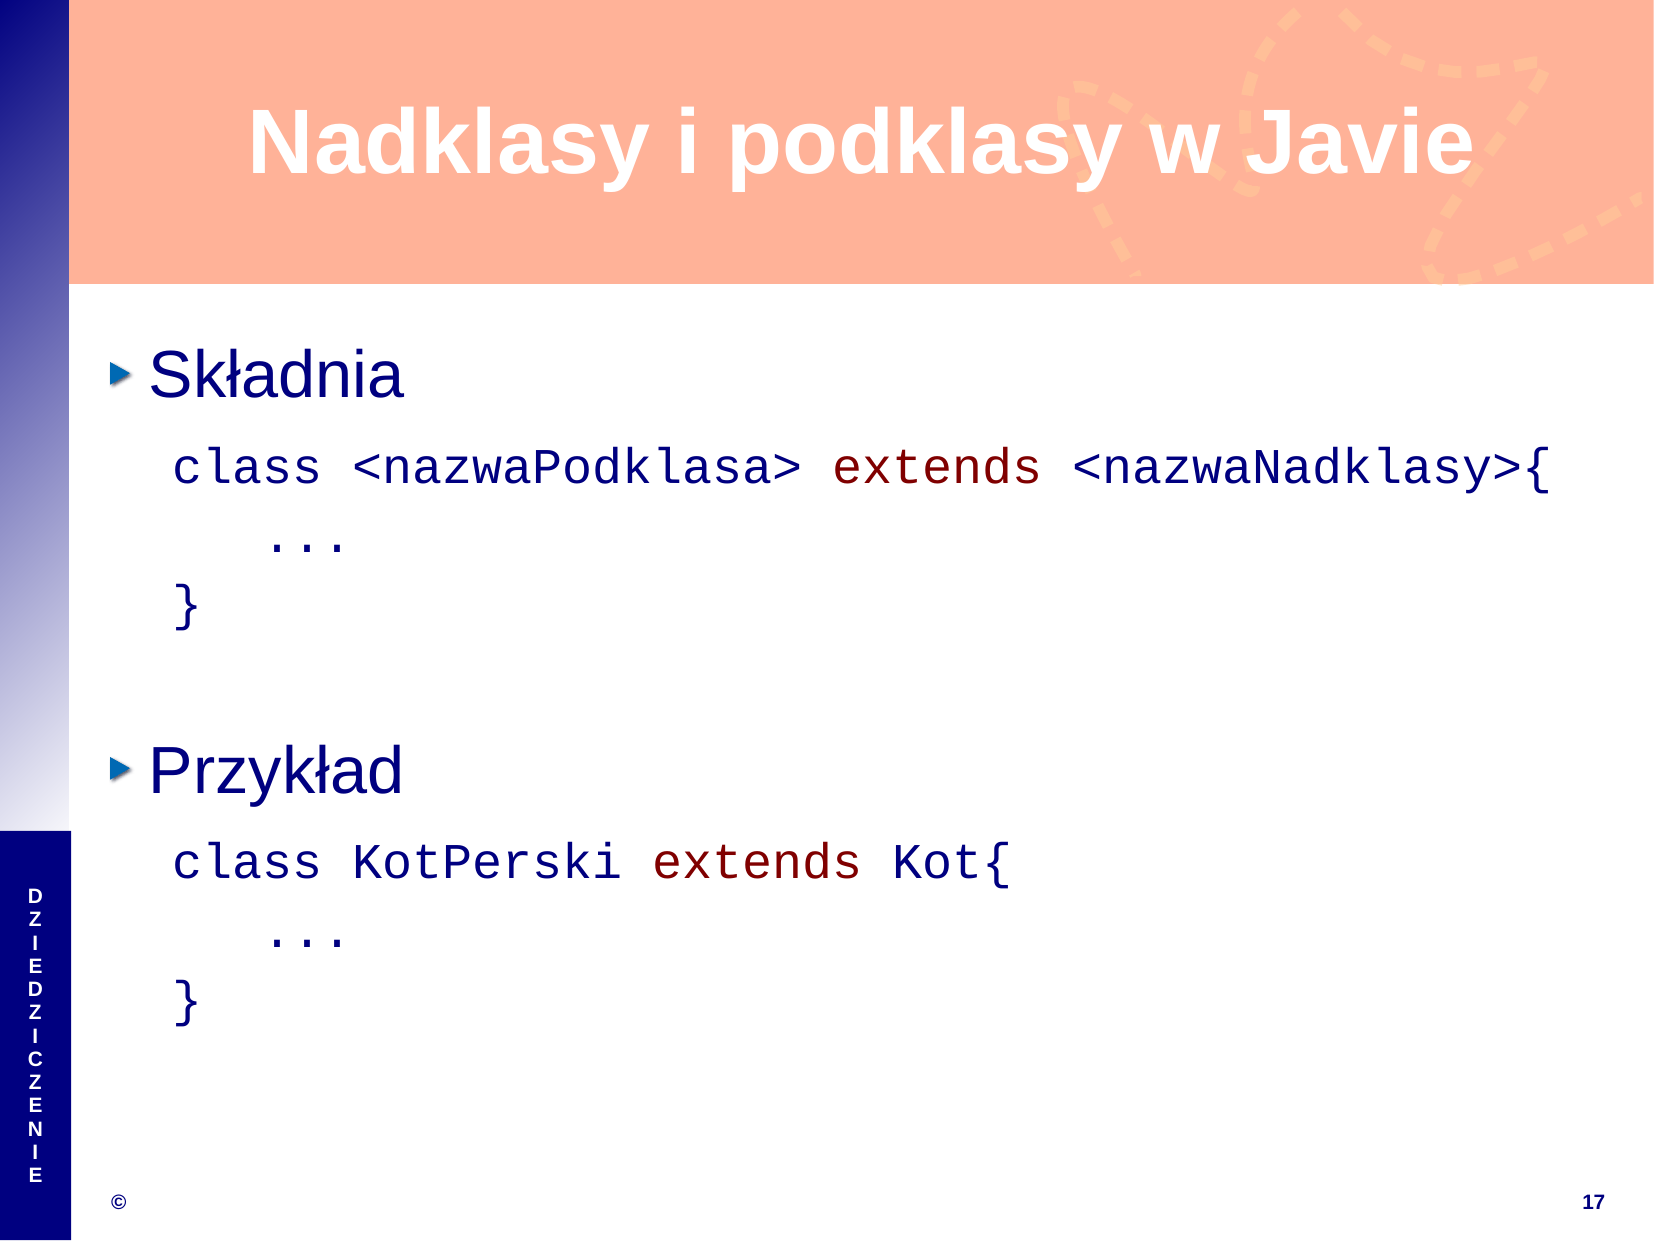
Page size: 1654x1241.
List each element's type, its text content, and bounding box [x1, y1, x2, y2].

title Nadklasy i podklasy w Javie [70, 37, 1654, 246]
text_box D Z I E D Z I C Z E N I E [0, 830, 71, 1241]
list Składnia class <nazwaPodklasa> extends <nazwaNadklasy>{ ... } Przykład class KotPerski extends Kot{ ... } [77, 337, 1647, 1089]
